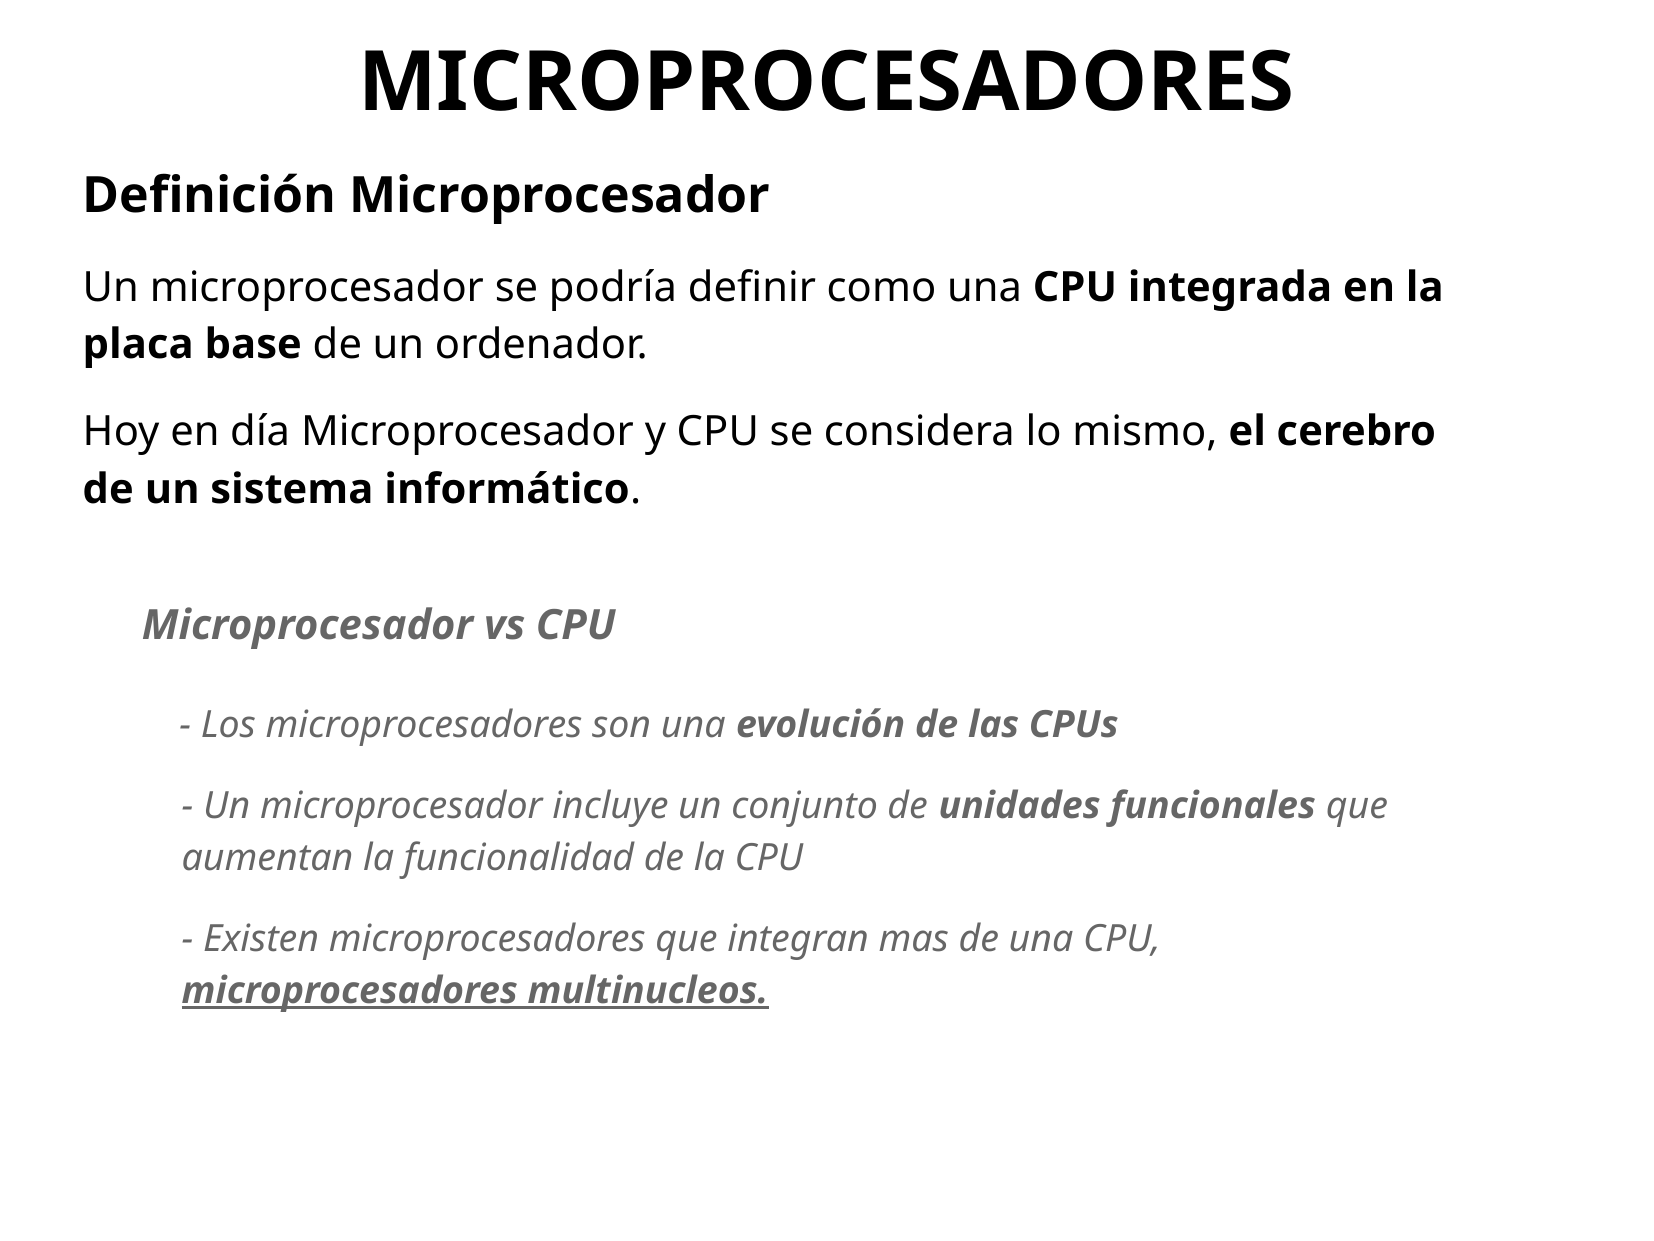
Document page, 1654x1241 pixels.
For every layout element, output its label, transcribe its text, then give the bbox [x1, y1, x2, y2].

subtitle Definición Microprocesador Un microprocesador se podría definir como una CPU integrada en la placa base de un ordenador. Hoy en día Microprocesador y CPU se considera lo mismo, el cerebro de un sistema informático. Microprocesador vs CPU - Los microprocesadores son una evolución de las CPUs - Un microprocesador incluye un conjunto de unidades funcionales que aumentan la funcionalidad de la CPU - Existen microprocesadores que integran mas de una CPU, microprocesadores multinucleos. [82, 153, 1453, 1241]
title MICROPROCESADORES [82, 0, 1571, 154]
